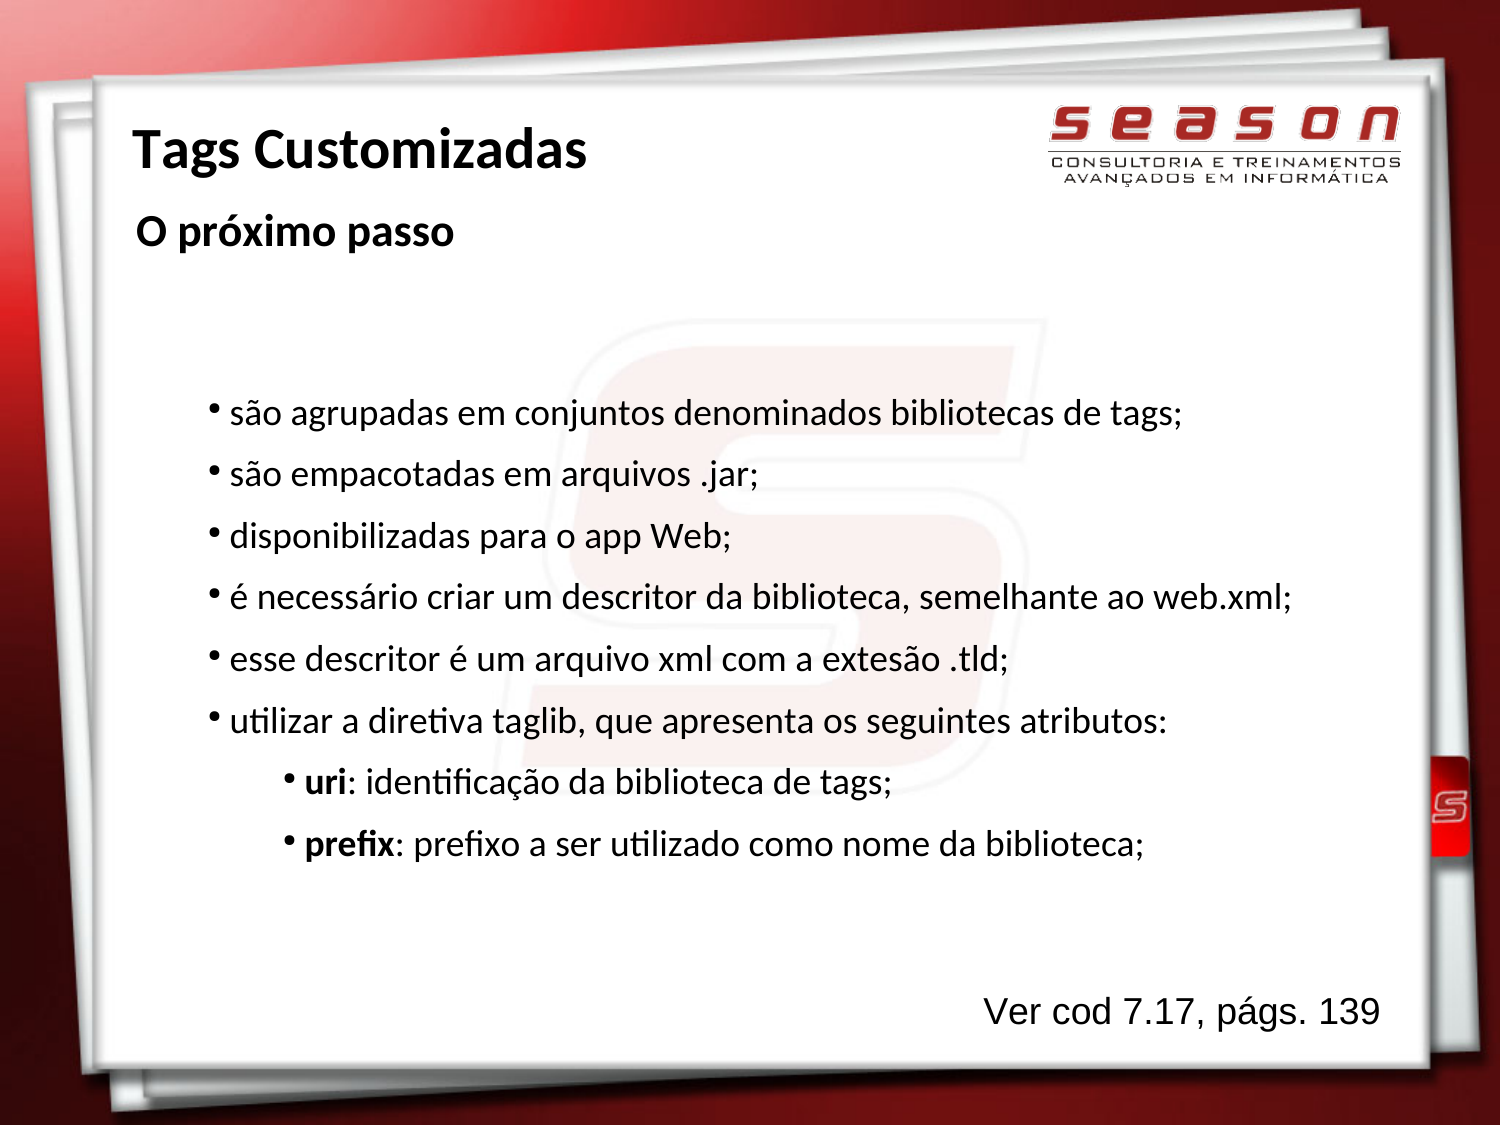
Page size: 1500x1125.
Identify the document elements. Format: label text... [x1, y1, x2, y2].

text_box são agrupadas em conjuntos denominados bibliotecas de tags; são empacotadas em arquivos .jar; disponibilizadas para o app Web; é necessário criar um descritor da biblioteca, semelhante ao web.xml; esse descritor é um arquivo xml com a extesão .tld; utilizar a diretiva taglib, que apresenta os seguintes atributos: uri: identificação da biblioteca de tags; prefix: prefixo a ser utilizado como nome da biblioteca; [207, 297, 1328, 954]
text_box Ver cod 7.17, págs. 139 [708, 979, 1396, 1040]
title Tags Customizadas [118, 33, 1394, 257]
text_box O próximo passo [119, 200, 1240, 256]
picture [0, 0, 1500, 1125]
